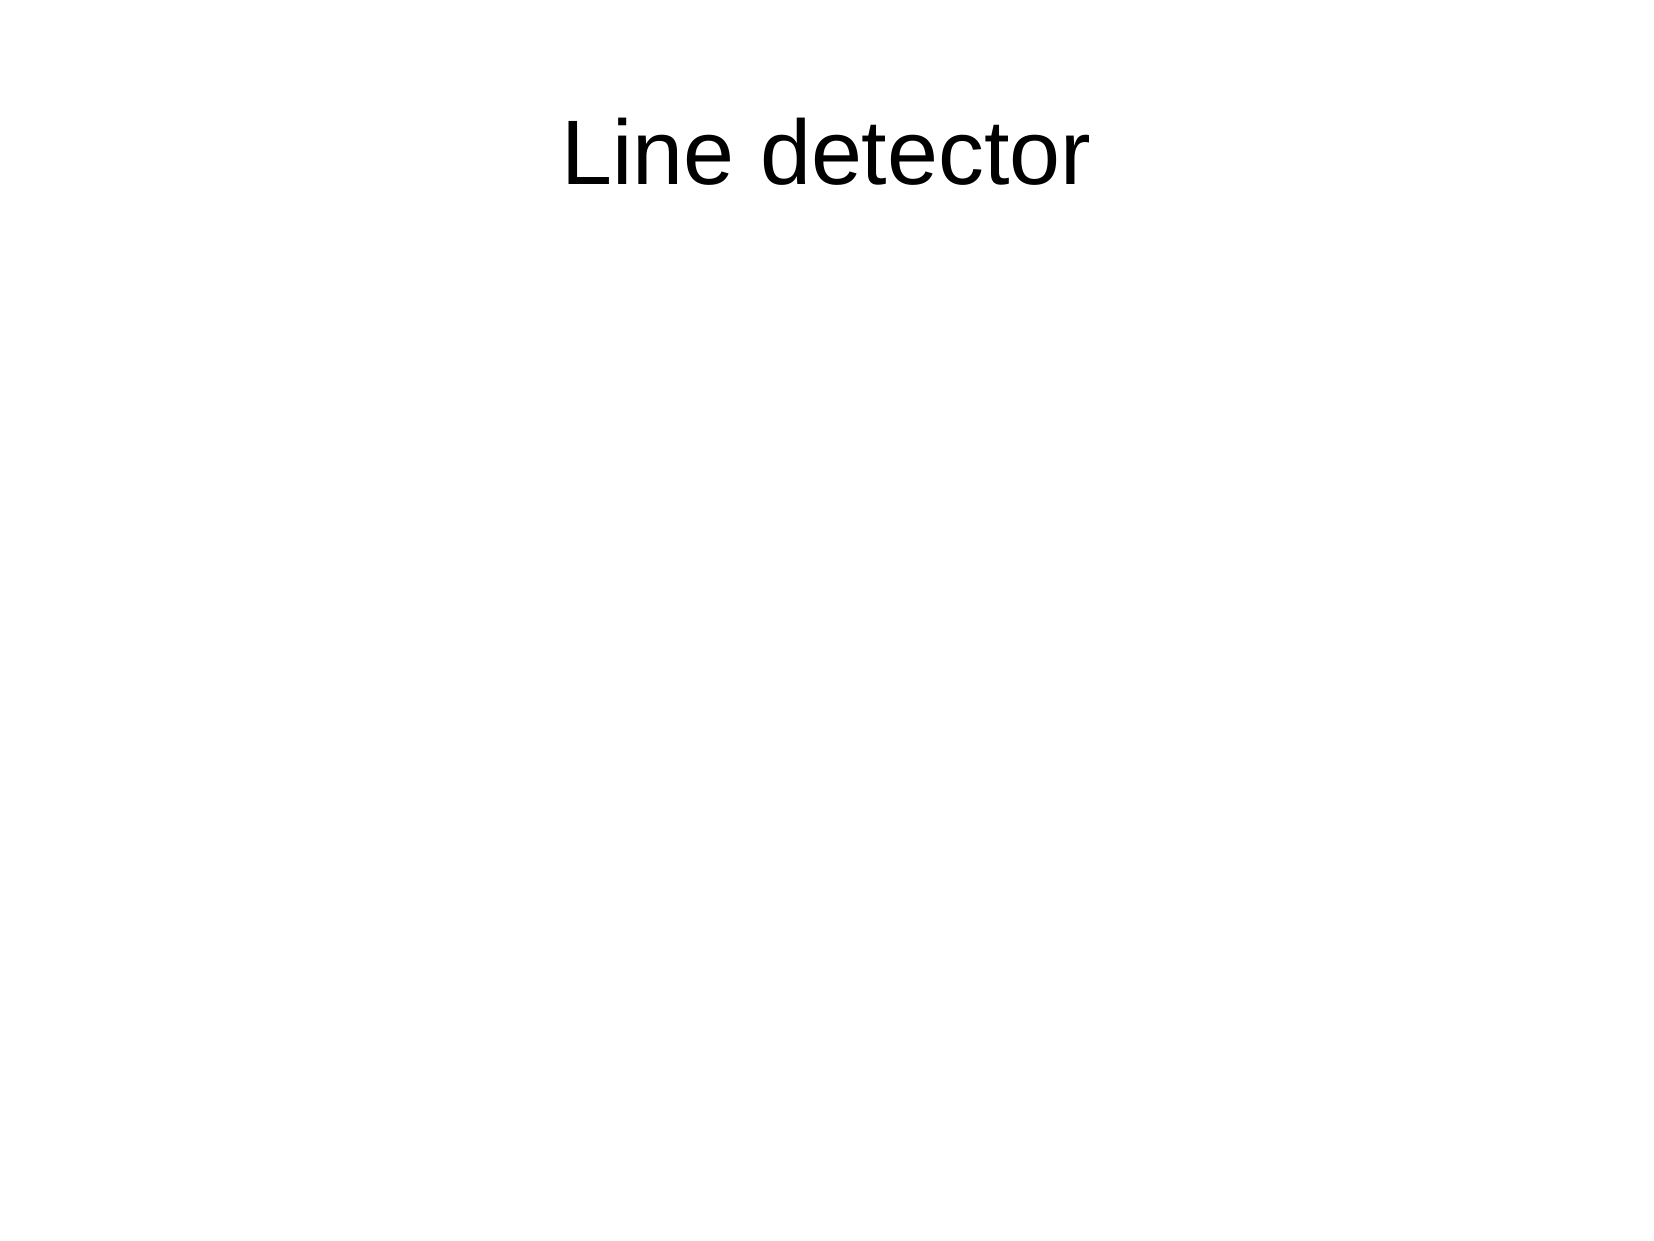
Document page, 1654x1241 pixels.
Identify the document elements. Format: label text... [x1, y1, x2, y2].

title Line detector [82, 49, 1571, 257]
